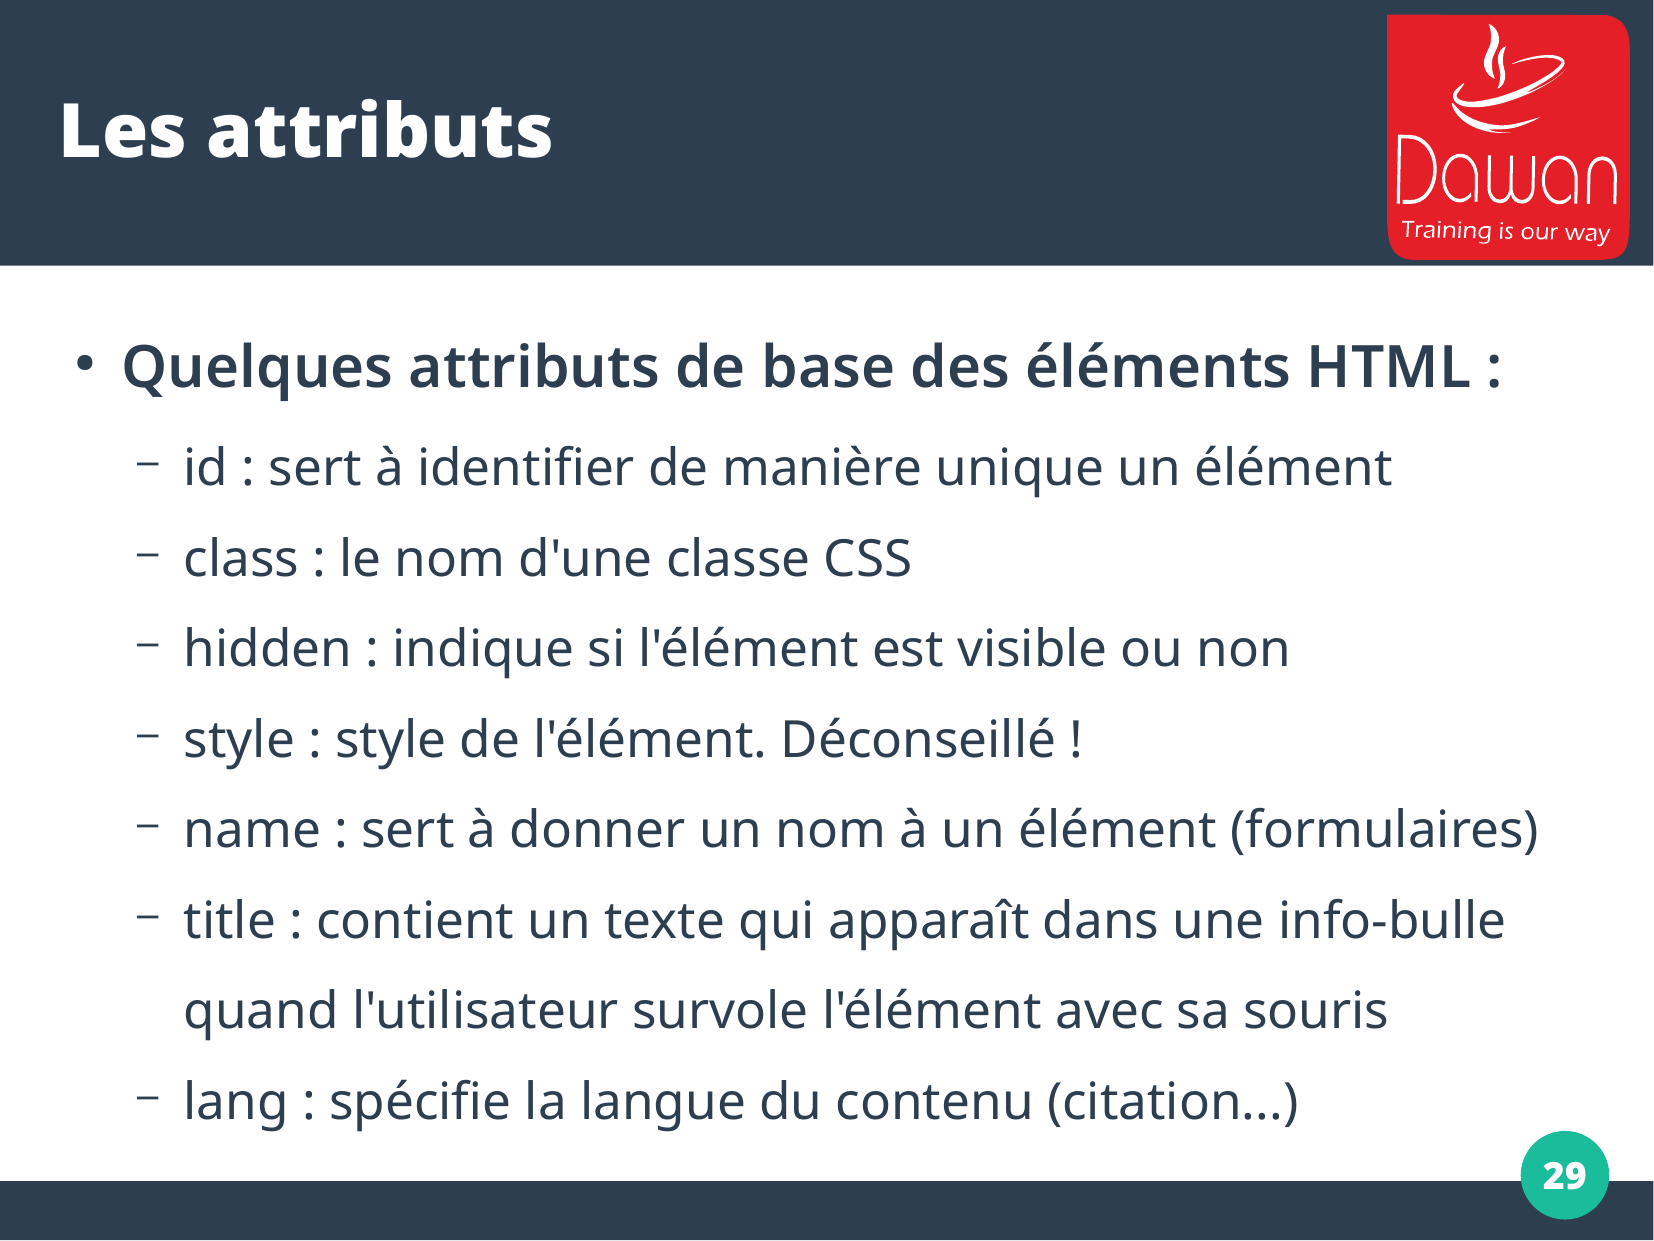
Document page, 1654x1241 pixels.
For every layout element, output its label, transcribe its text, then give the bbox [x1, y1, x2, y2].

picture [1387, 14, 1630, 260]
list Quelques attributs de base des éléments HTML : id : sert à identifier de manière unique un élément class : le nom d'une classe CSS hidden : indique si l'élément est visible ou non style : style de l'élément. Déconseillé ! name : sert à donner un nom à un élément (formulaires) title : contient un texte qui apparaît dans une info-bulle quand l'utilisateur survole l'élément avec sa souris lang : spécifie la langue du contenu (citation...) [59, 324, 1595, 1152]
title Les attributs [59, 49, 1595, 207]
